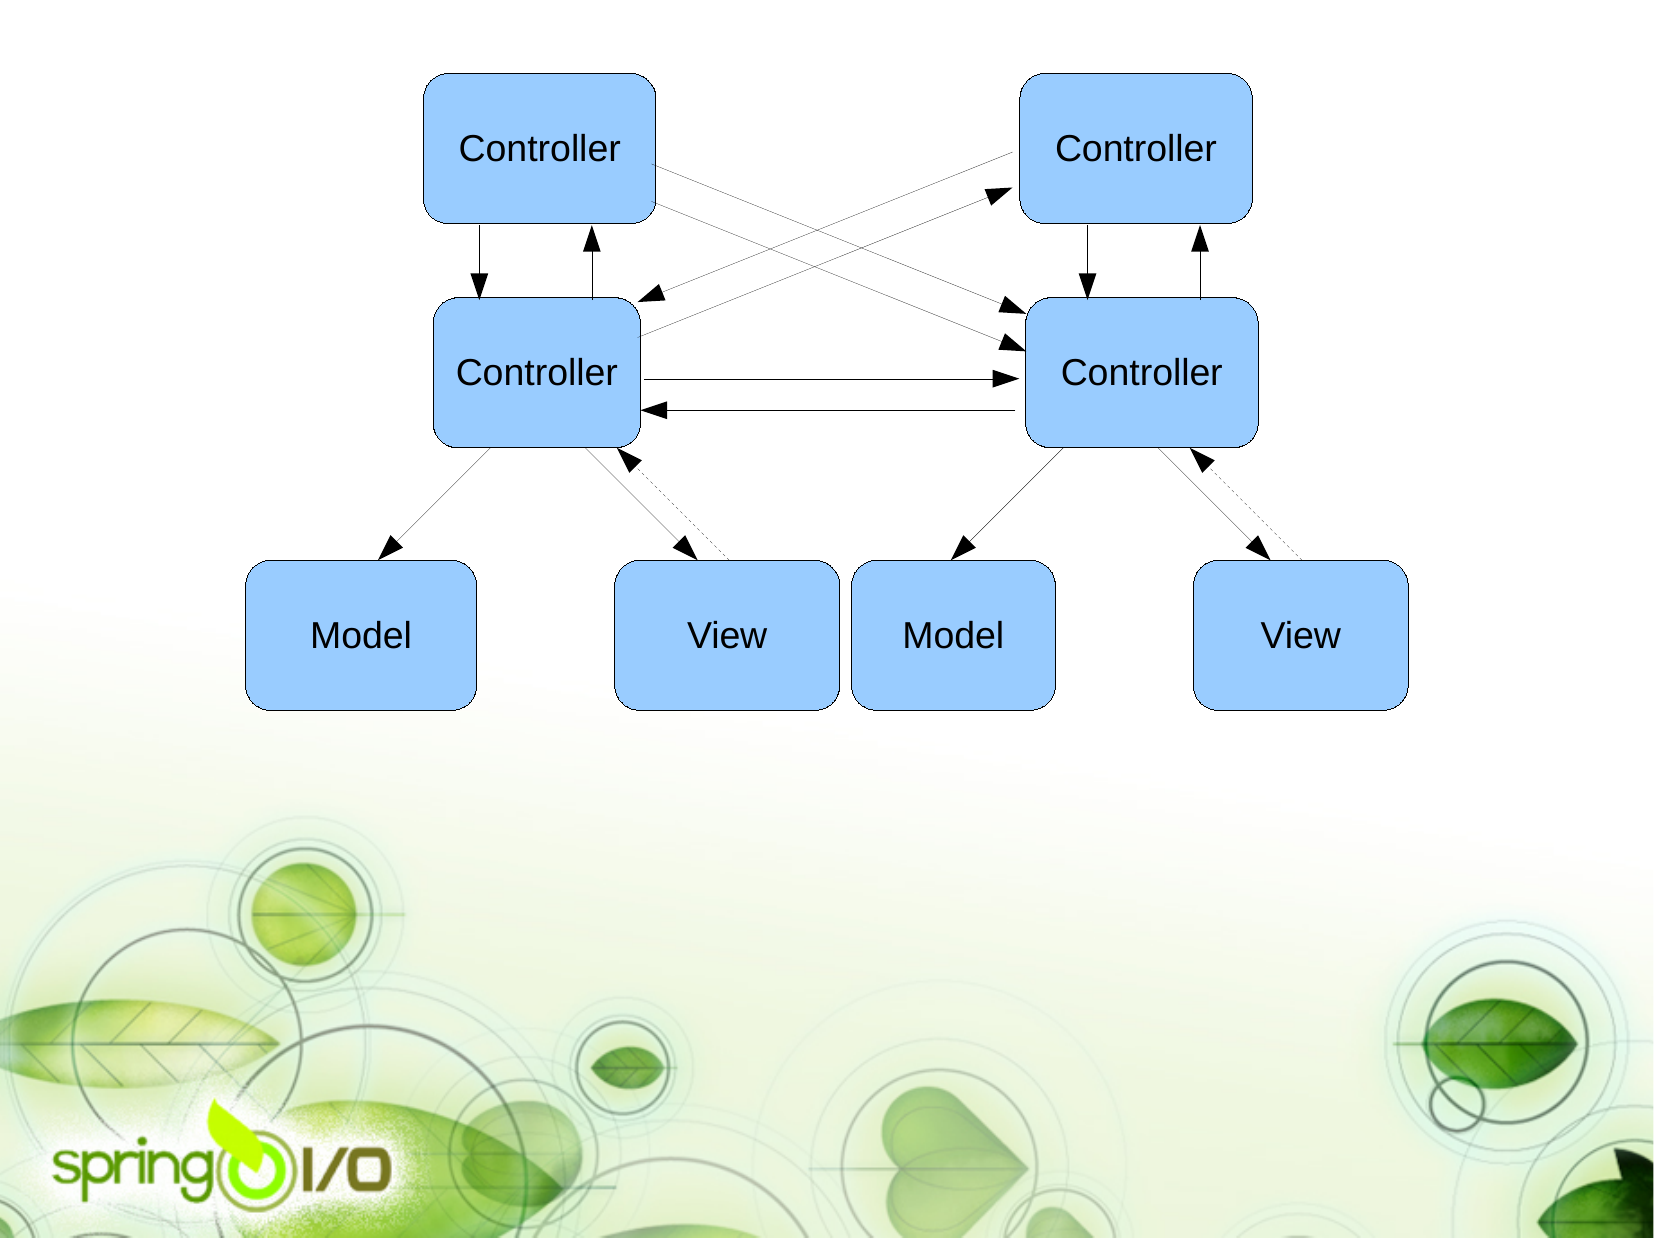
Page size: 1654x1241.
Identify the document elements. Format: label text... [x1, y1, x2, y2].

picture [0, 0, 1654, 1238]
text_box Controller [1019, 73, 1253, 224]
text_box Controller [433, 297, 641, 448]
text_box View [614, 560, 840, 711]
text_box View [1193, 560, 1409, 711]
text_box Controller [1025, 297, 1259, 448]
text_box Model [245, 560, 477, 711]
text_box Model [851, 560, 1056, 711]
text_box Controller [423, 73, 656, 224]
